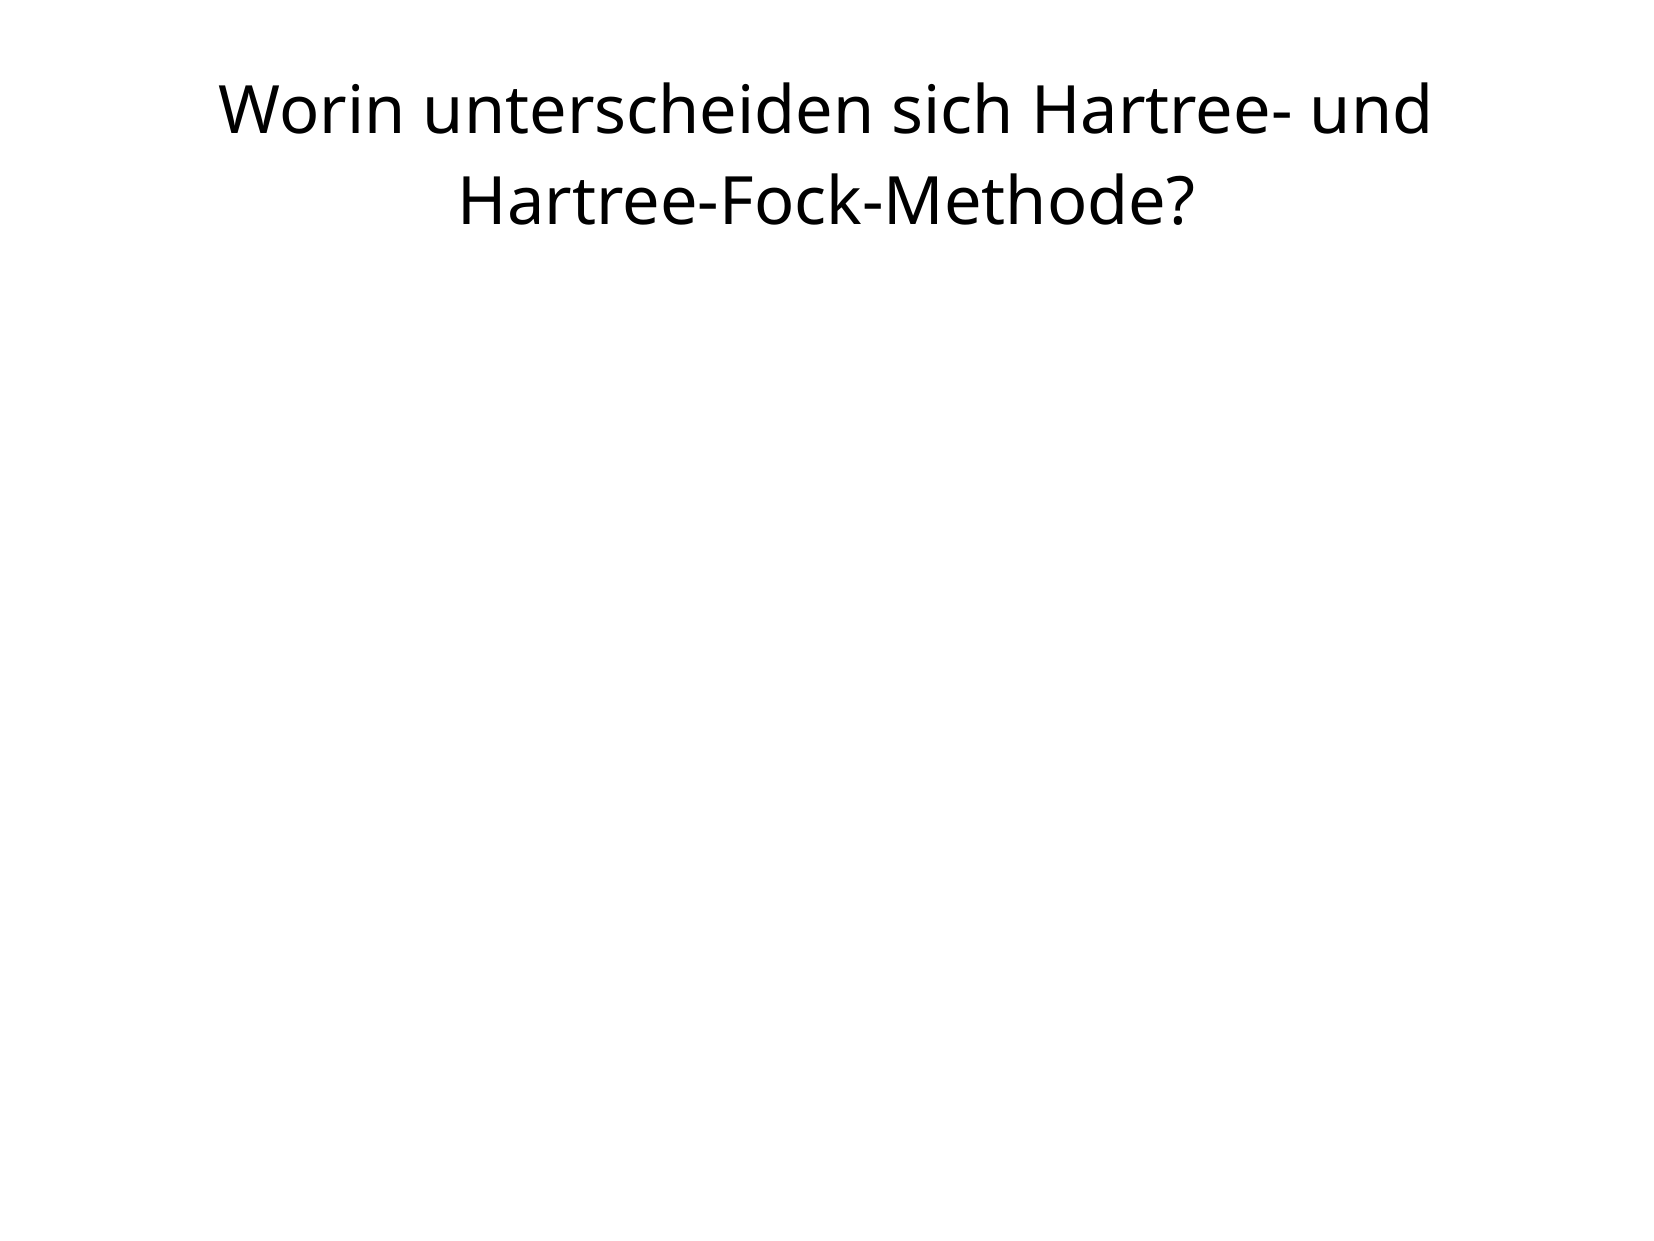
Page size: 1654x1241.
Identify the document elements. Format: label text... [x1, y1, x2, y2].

title Worin unterscheiden sich Hartree- und Hartree-Fock-Methode? [82, 49, 1571, 257]
